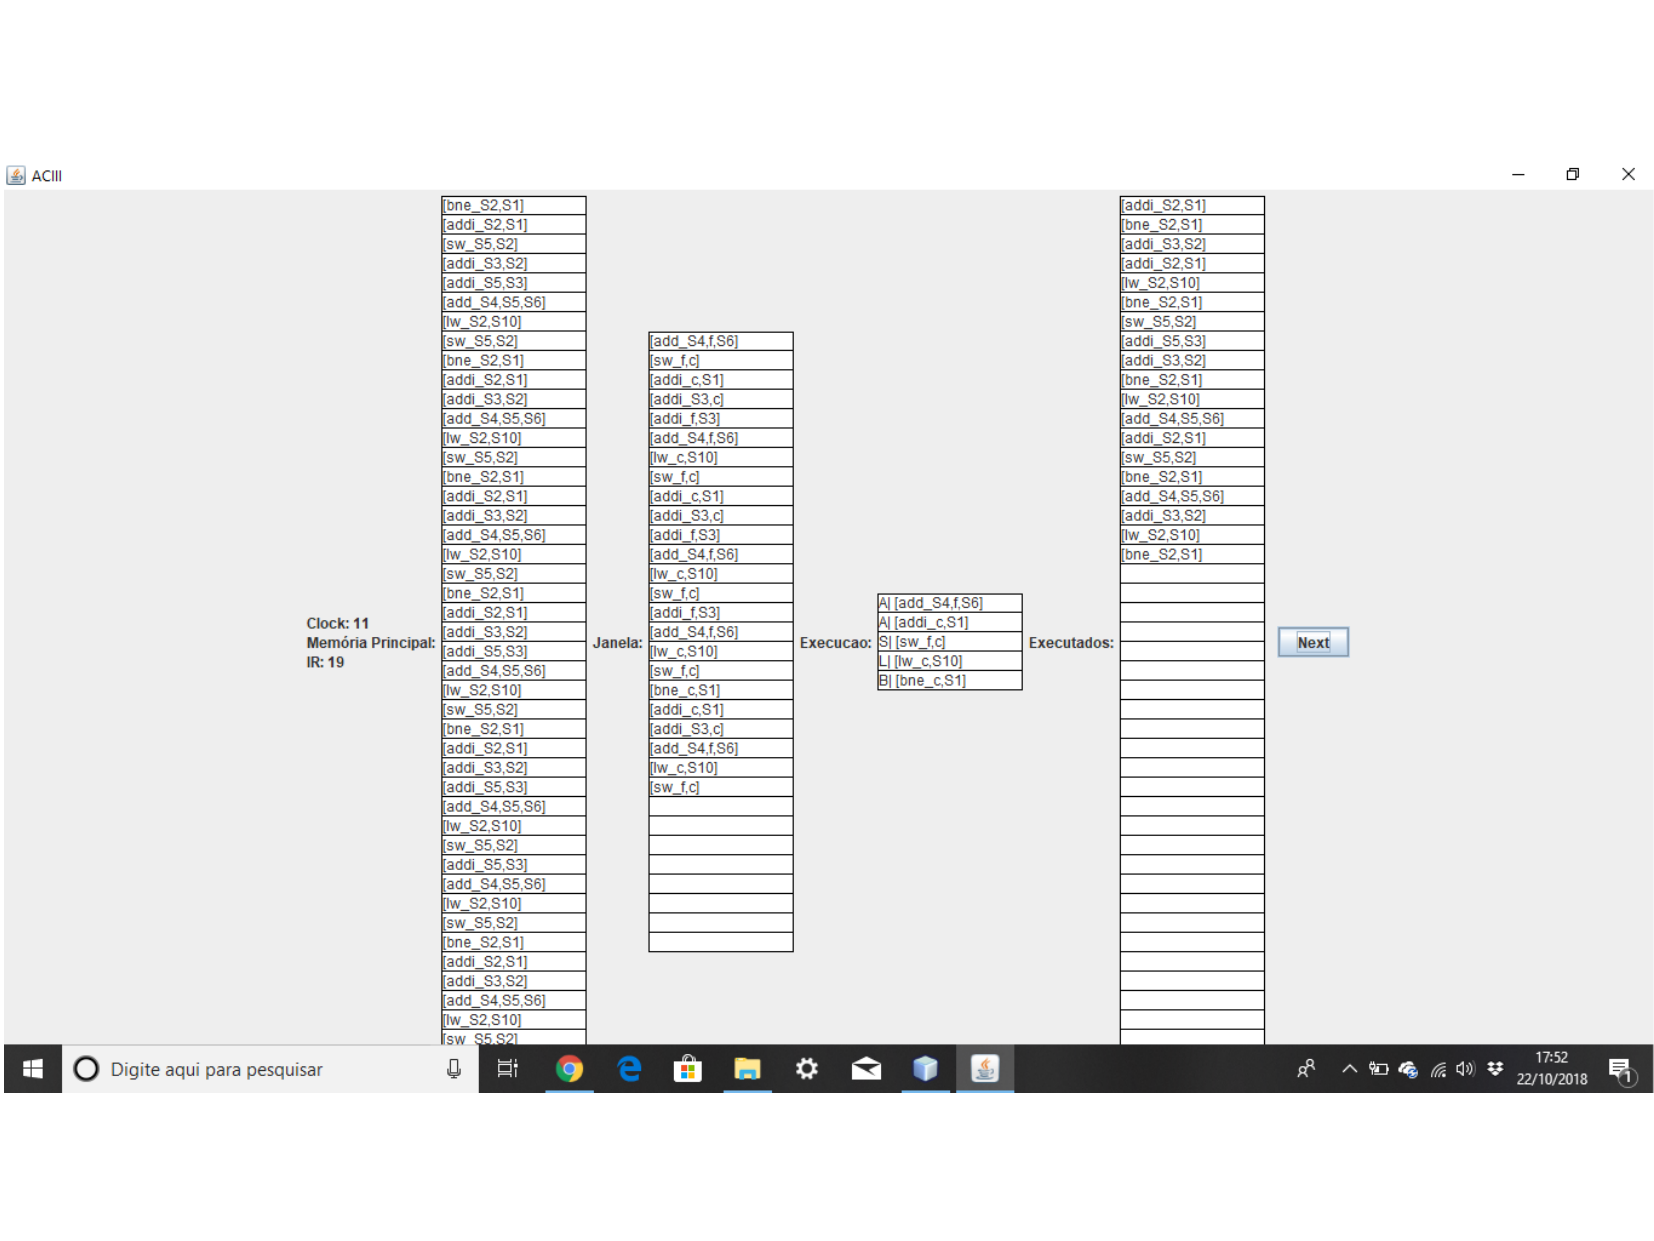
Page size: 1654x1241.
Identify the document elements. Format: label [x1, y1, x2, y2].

picture [4, 162, 1654, 1093]
